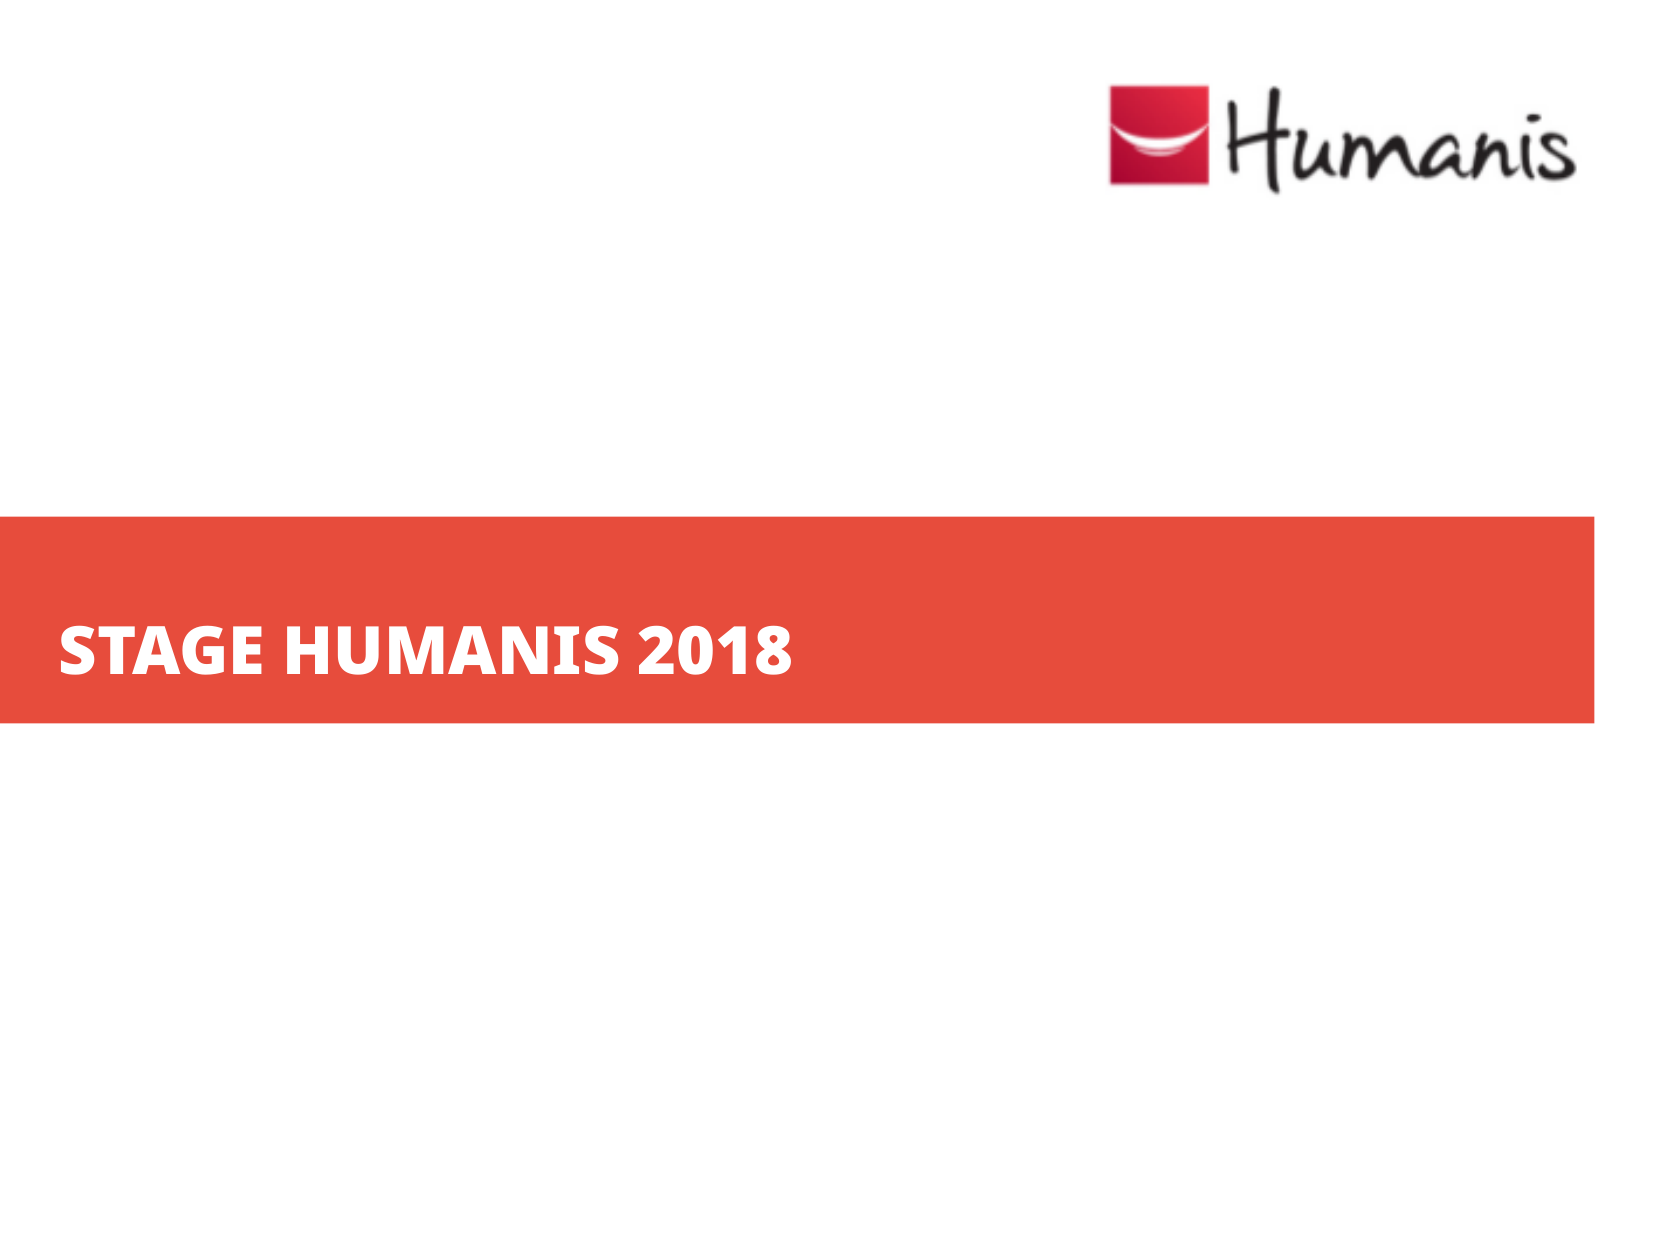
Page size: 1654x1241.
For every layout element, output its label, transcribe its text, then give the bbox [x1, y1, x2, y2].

title STAGE HUMANIS 2018 [59, 546, 1595, 694]
picture [1081, 47, 1598, 237]
